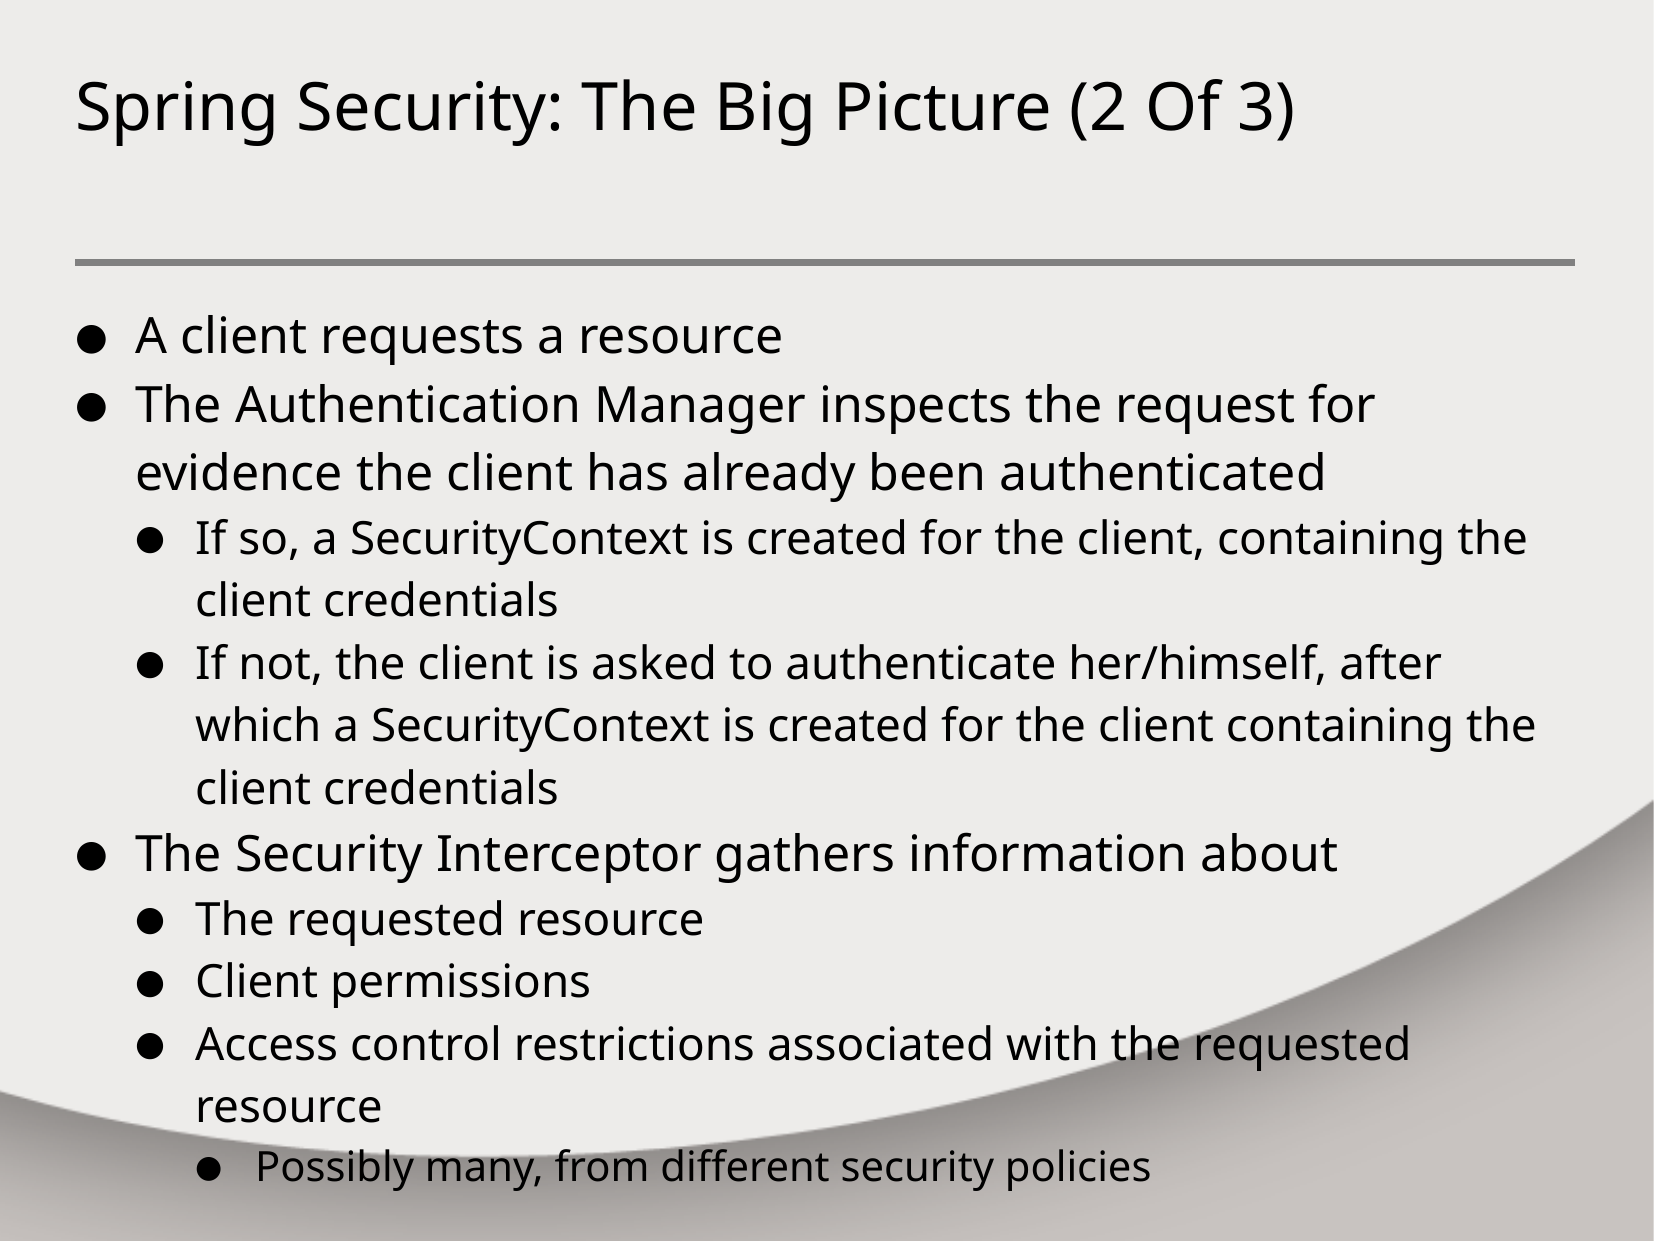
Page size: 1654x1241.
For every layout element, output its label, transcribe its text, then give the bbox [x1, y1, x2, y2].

picture [0, 0, 1654, 1241]
list A client requests a resource The Authentication Manager inspects the request for evidence the client has already been authenticated If so, a SecurityContext is created for the client, containing the client credentials If not, the client is asked to authenticate her/himself, after which a SecurityContext is created for the client containing the client credentials The Security Interceptor gathers information about The requested resource Client permissions Access control restrictions associated with the requested resource Possibly many, from different security policies [75, 300, 1576, 1163]
title Spring Security: The Big Picture (2 Of 3) [75, 75, 1576, 226]
